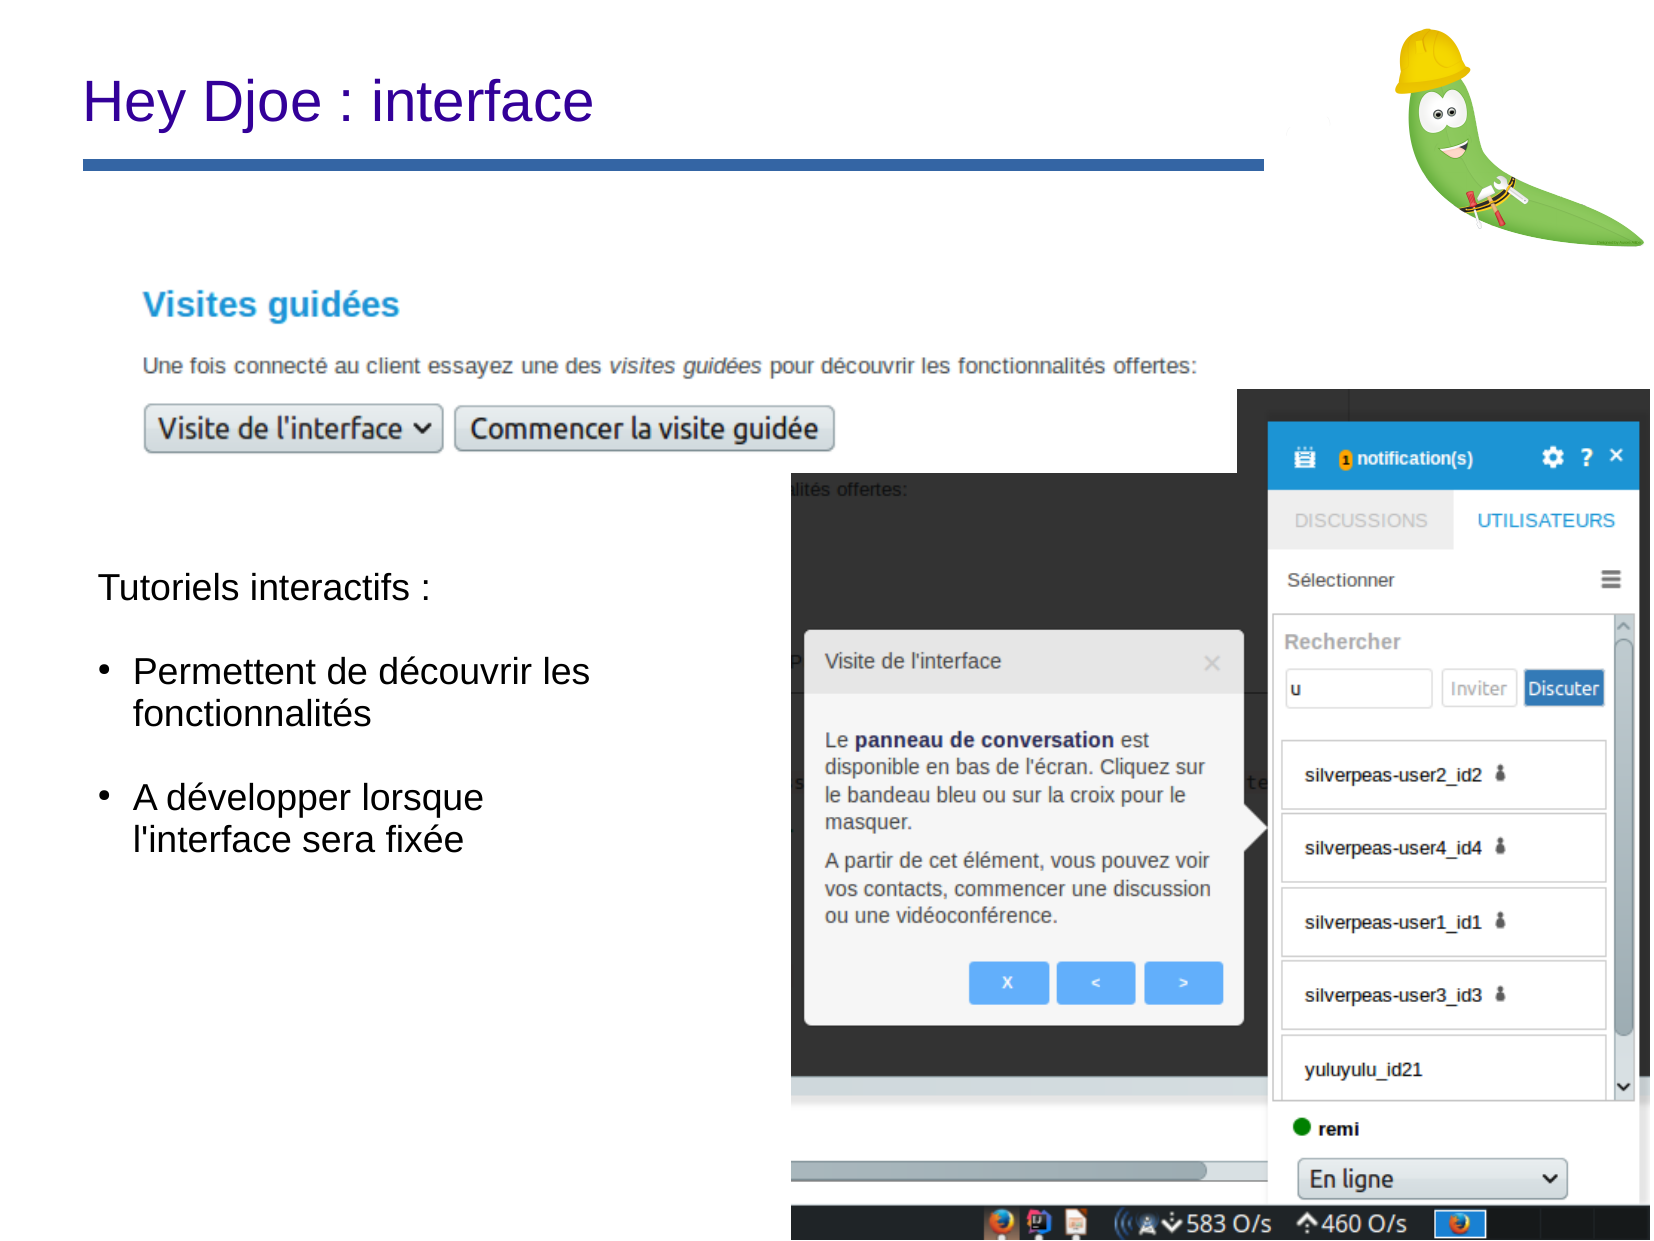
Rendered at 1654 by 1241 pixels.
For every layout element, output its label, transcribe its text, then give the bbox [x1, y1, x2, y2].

picture [1286, 23, 1647, 248]
text_box Tutoriels interactifs : Permettent de découvrir les fonctionnalités A développer lorsque l'interface sera fixée [82, 558, 650, 910]
picture [118, 271, 1650, 1240]
title Hey Djoe : interface [82, 49, 1264, 154]
